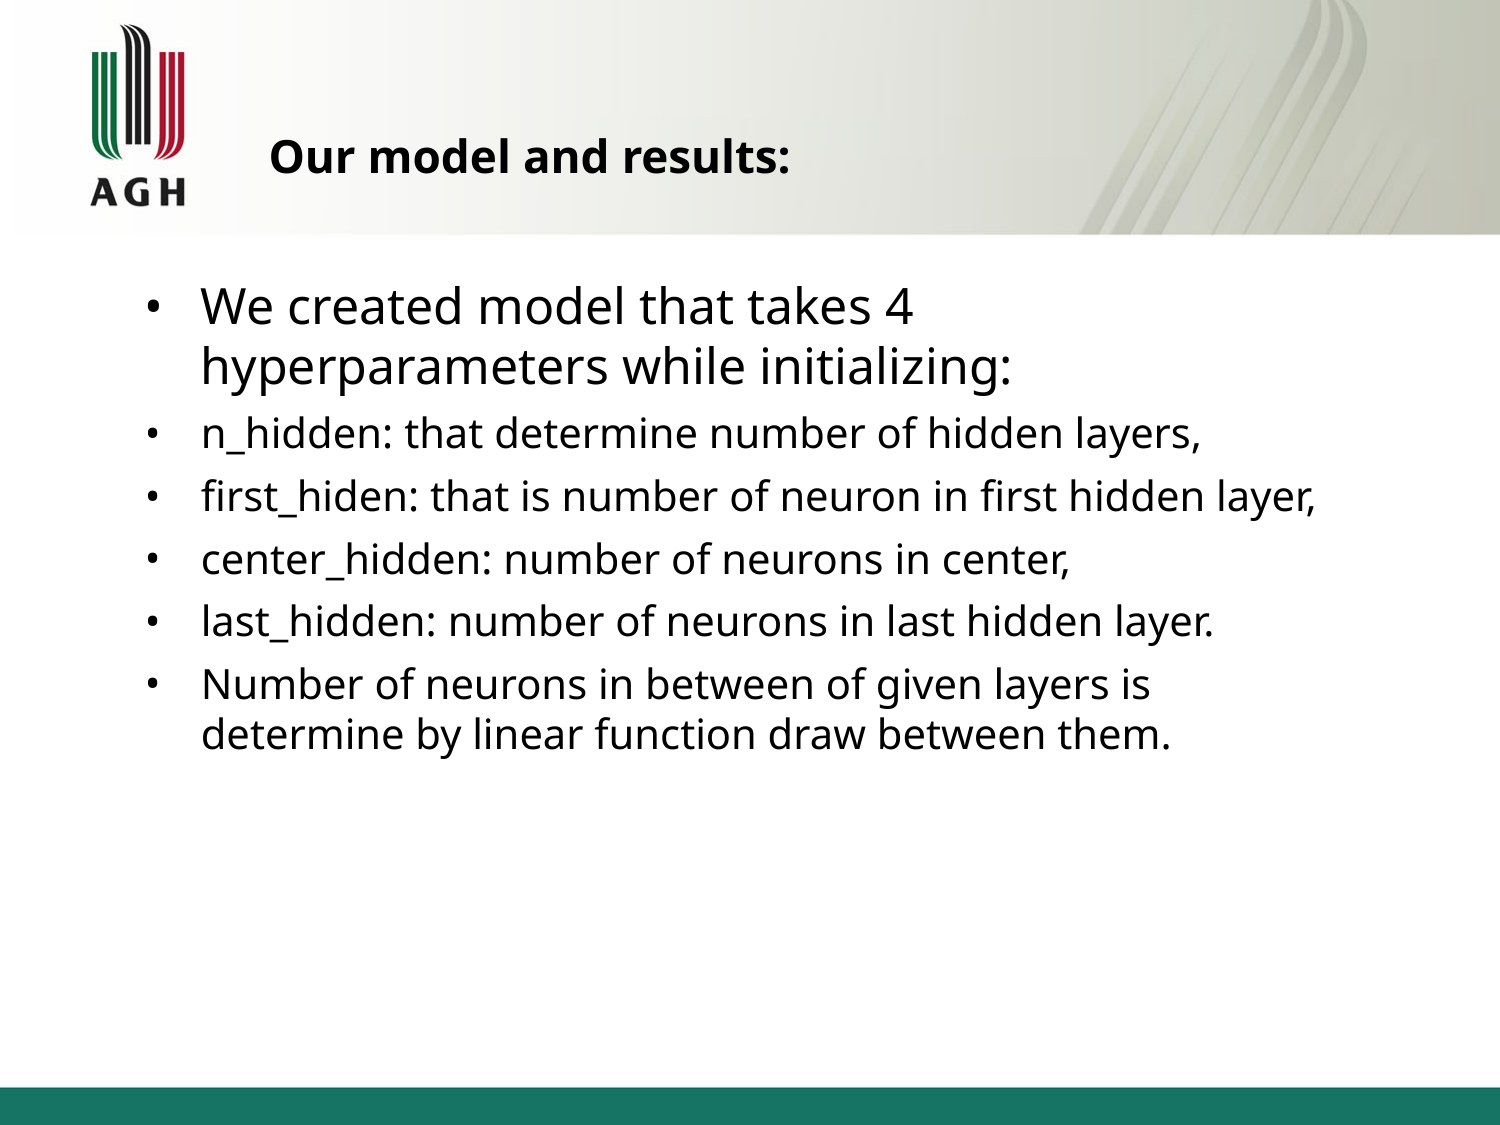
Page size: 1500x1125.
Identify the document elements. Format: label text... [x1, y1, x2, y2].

text_box Our model and results: [253, 119, 1425, 191]
text_box We created model that takes 4 hyperparameters while initializing: n_hidden: that determine number of hidden layers, first_hiden: that is number of neuron in first hidden layer, center_hidden: number of neurons in center, last_hidden: number of neurons in last hidden layer. Number of neurons in between of given layers is determine by linear function draw between them. [129, 267, 1335, 1005]
picture [0, 0, 1500, 1125]
